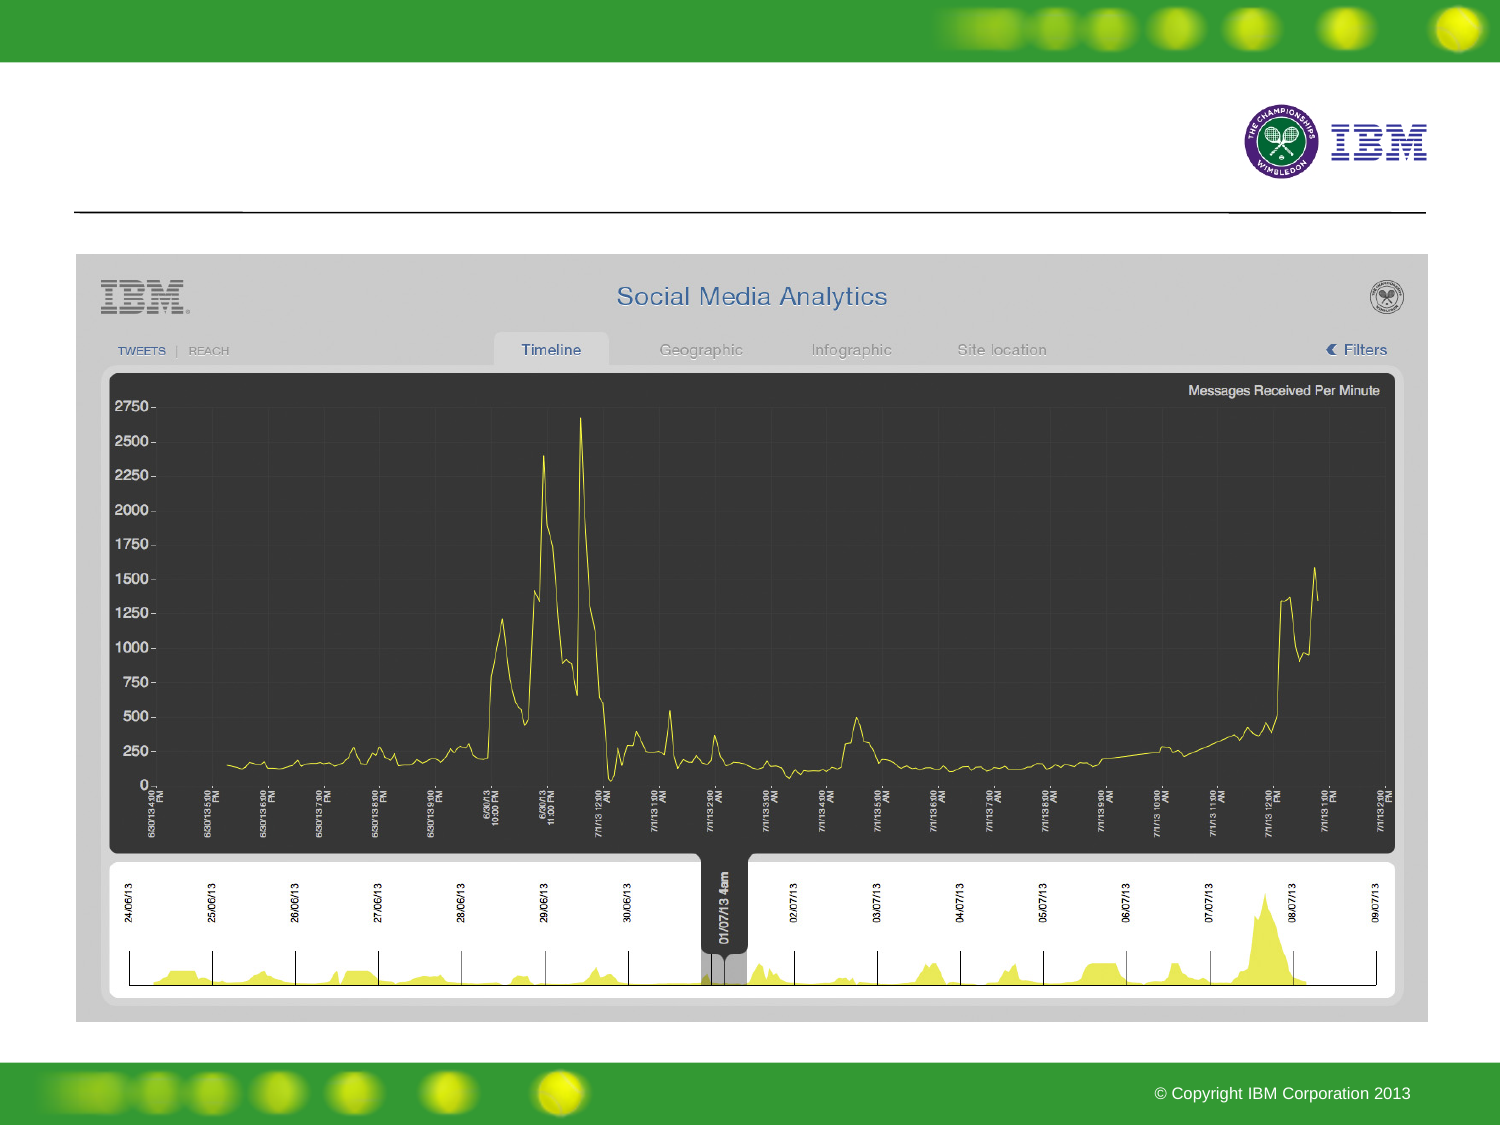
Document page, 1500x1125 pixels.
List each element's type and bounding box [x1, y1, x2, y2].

picture [903, 4, 1492, 55]
picture [76, 254, 1428, 1022]
picture [1326, 117, 1432, 165]
picture [1243, 103, 1319, 179]
picture [5, 1068, 595, 1120]
